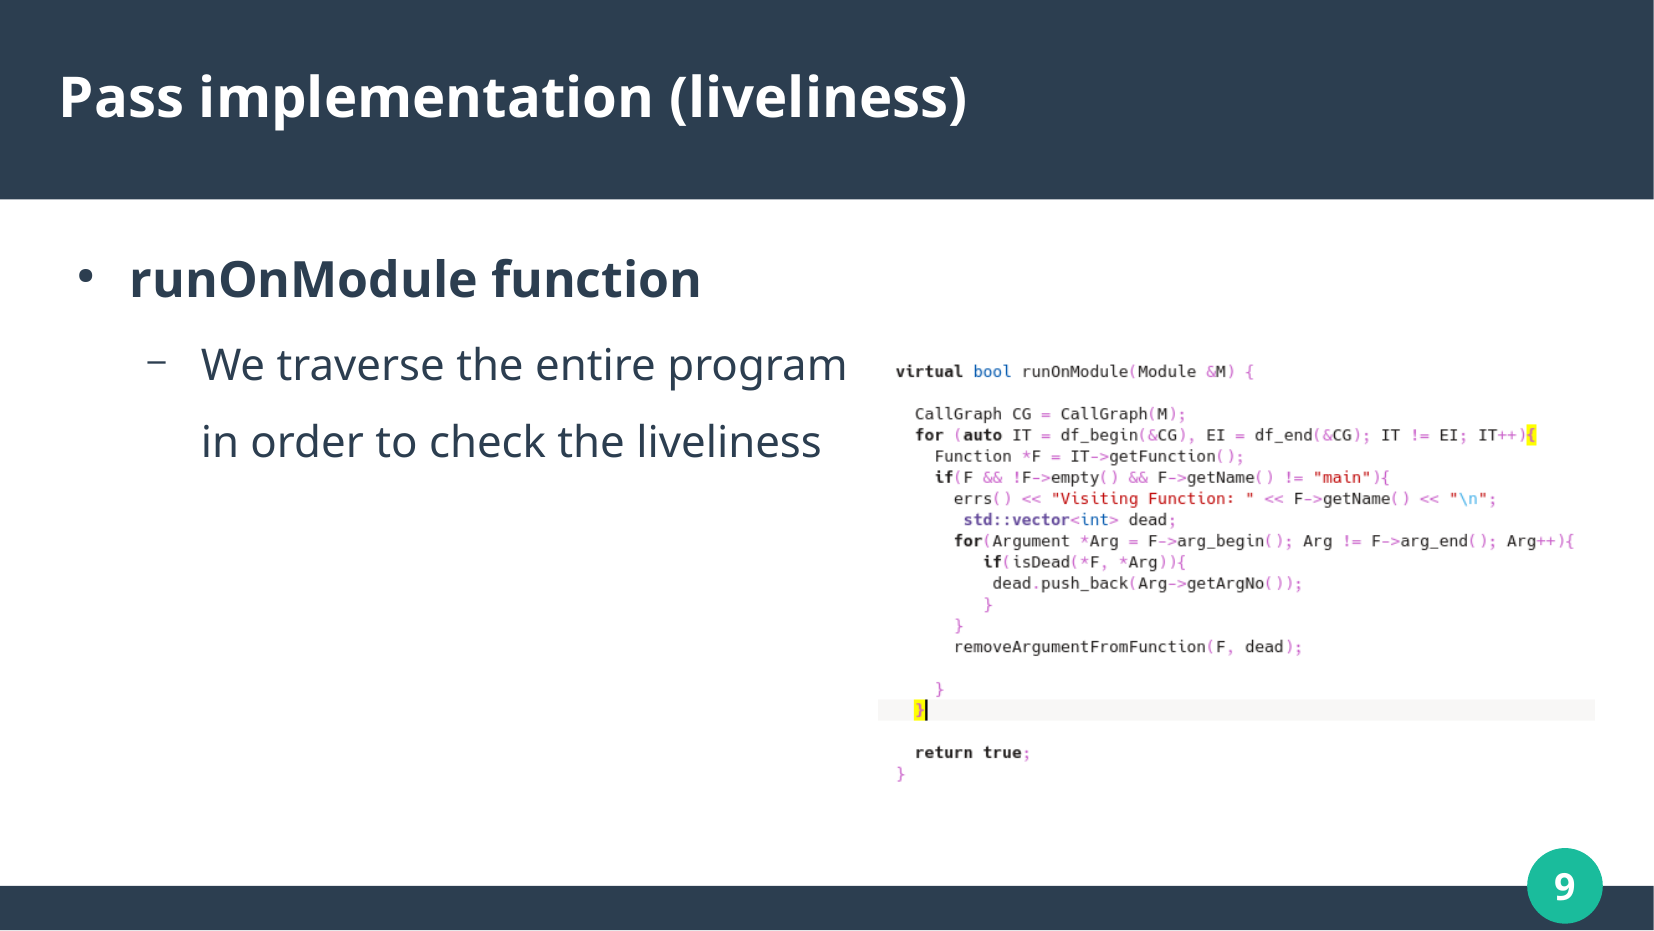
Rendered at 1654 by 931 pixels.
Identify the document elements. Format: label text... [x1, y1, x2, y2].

list runOnModule function We traverse the entire program in order to check the liveliness [59, 243, 1595, 864]
title Pass implementation (liveliness) [59, 37, 1595, 155]
picture [878, 351, 1595, 788]
